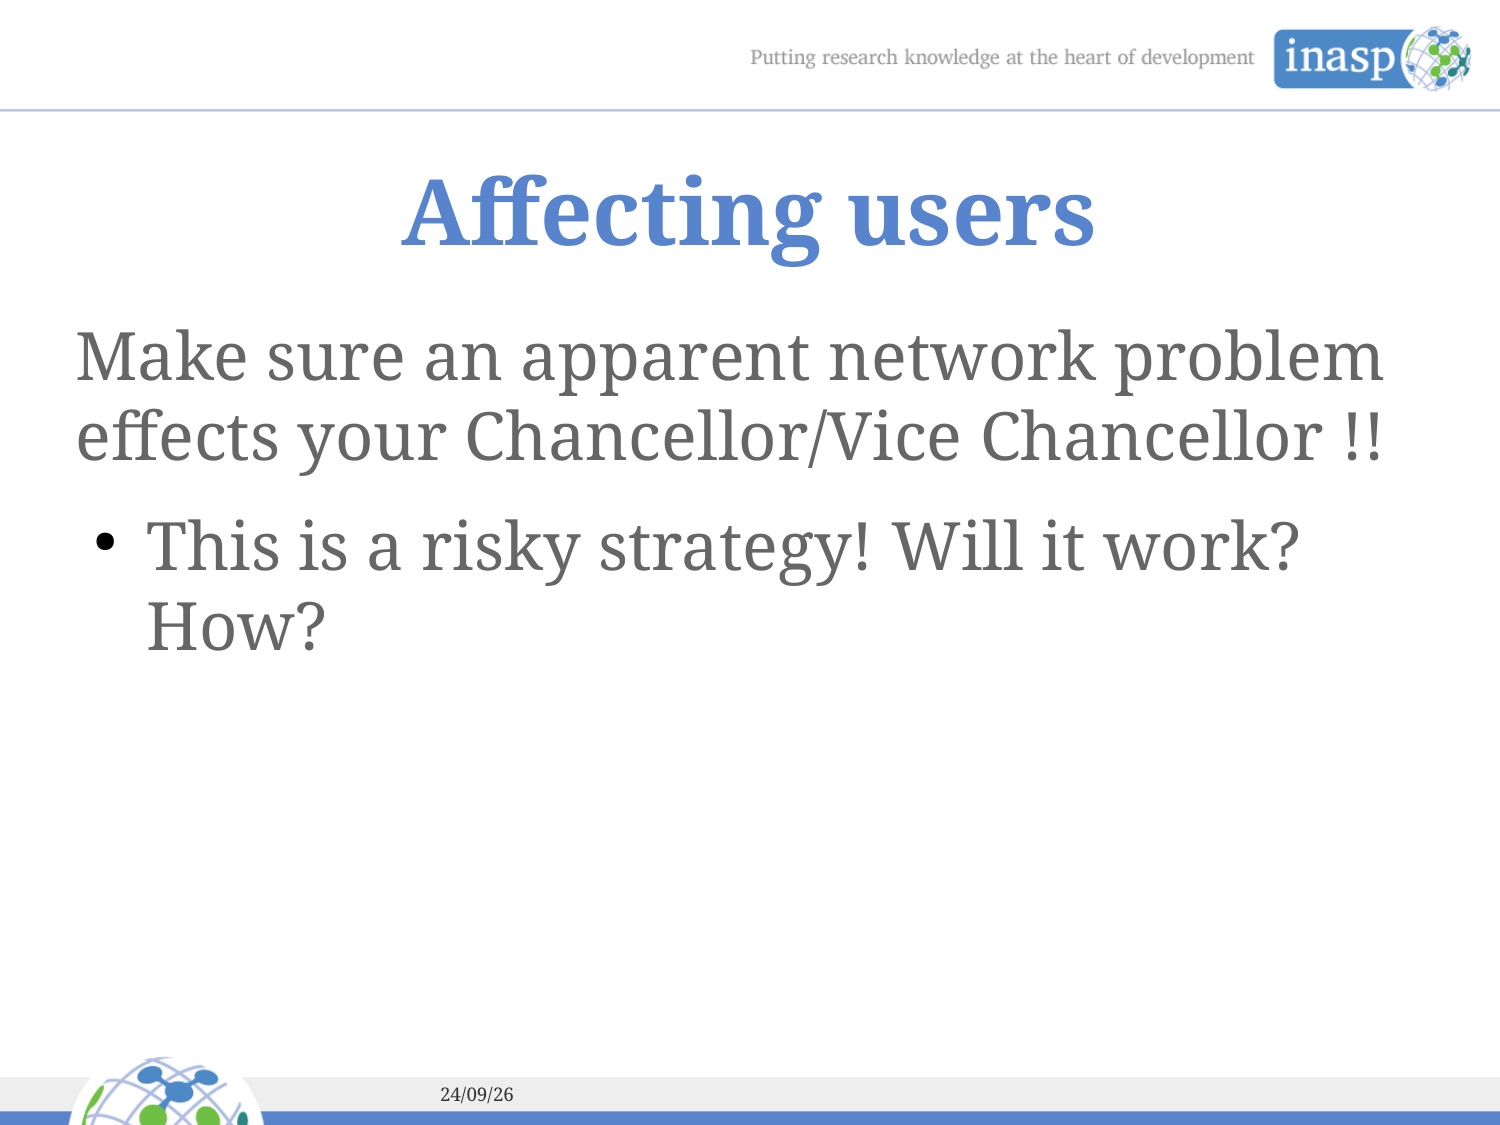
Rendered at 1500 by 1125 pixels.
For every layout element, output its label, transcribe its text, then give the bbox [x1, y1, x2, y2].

list Make sure an apparent network problem effects your Chancellor/Vice Chancellor !! This is a risky strategy! Will it work? How? [75, 313, 1426, 967]
picture [0, 0, 1500, 1125]
title Affecting users [75, 129, 1426, 313]
